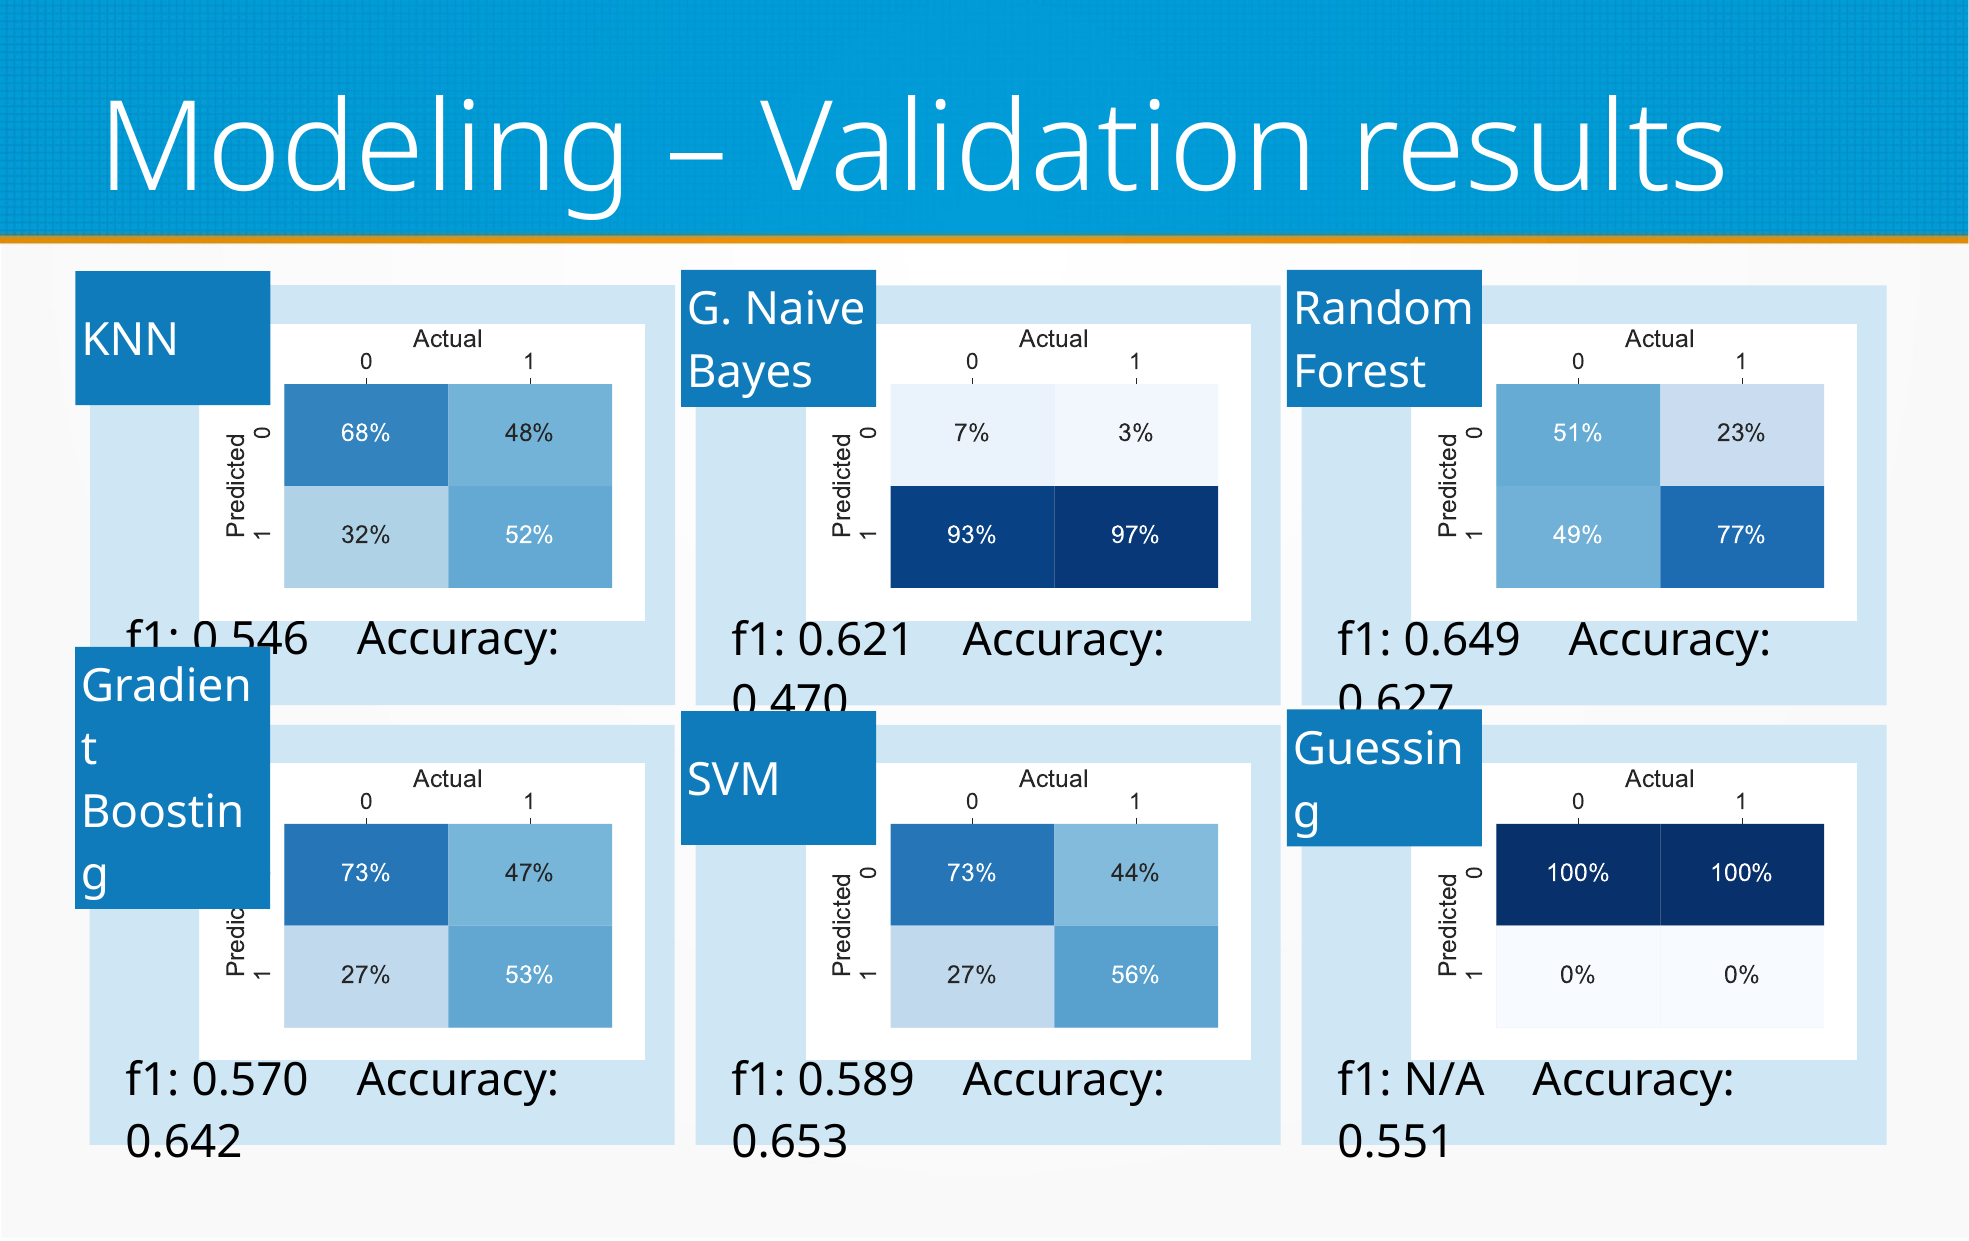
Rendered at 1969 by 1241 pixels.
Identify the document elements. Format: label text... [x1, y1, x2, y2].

text_box [271, 285, 676, 706]
text_box [869, 1065, 881, 1073]
text_box [695, 724, 1281, 1145]
text_box [1500, 625, 1514, 634]
text_box [894, 1065, 908, 1073]
text_box [238, 621, 272, 633]
text_box [89, 724, 675, 1145]
text_box f1: 0.570 Accuracy: 0.642 [119, 1073, 645, 1144]
title Modeling – Validation results [98, 19, 1870, 227]
text_box [198, 1065, 210, 1073]
text_box f1: 0.621 Accuracy: 0.470 [725, 634, 1251, 704]
text_box f1: 0.546 Accuracy: 0.610 [120, 633, 646, 704]
text_box [90, 406, 201, 646]
text_box [1301, 285, 1887, 706]
text_box [277, 621, 294, 633]
text_box f1: 0.649 Accuracy: 0.627 [1331, 634, 1857, 704]
text_box f1: 0.589 Accuracy: 0.653 [725, 1073, 1251, 1144]
text_box Random Forest [1286, 271, 1482, 406]
text_box [804, 625, 817, 634]
text_box [695, 285, 1281, 706]
text_box [209, 621, 235, 633]
picture [0, 233, 1969, 1241]
text_box f1: N/A Accuracy: 0.551 [1331, 1073, 1857, 1144]
text_box KNN [75, 271, 271, 406]
text_box Gradient Boosting [75, 711, 271, 845]
text_box [1301, 724, 1887, 1145]
text_box SVM [681, 711, 877, 845]
text_box G. Naive Bayes [681, 271, 877, 406]
text_box [199, 624, 212, 633]
text_box Guessing [1286, 711, 1482, 845]
text_box [1410, 625, 1423, 634]
text_box [289, 1065, 301, 1073]
text_box [804, 1065, 816, 1073]
text_box [289, 621, 369, 633]
